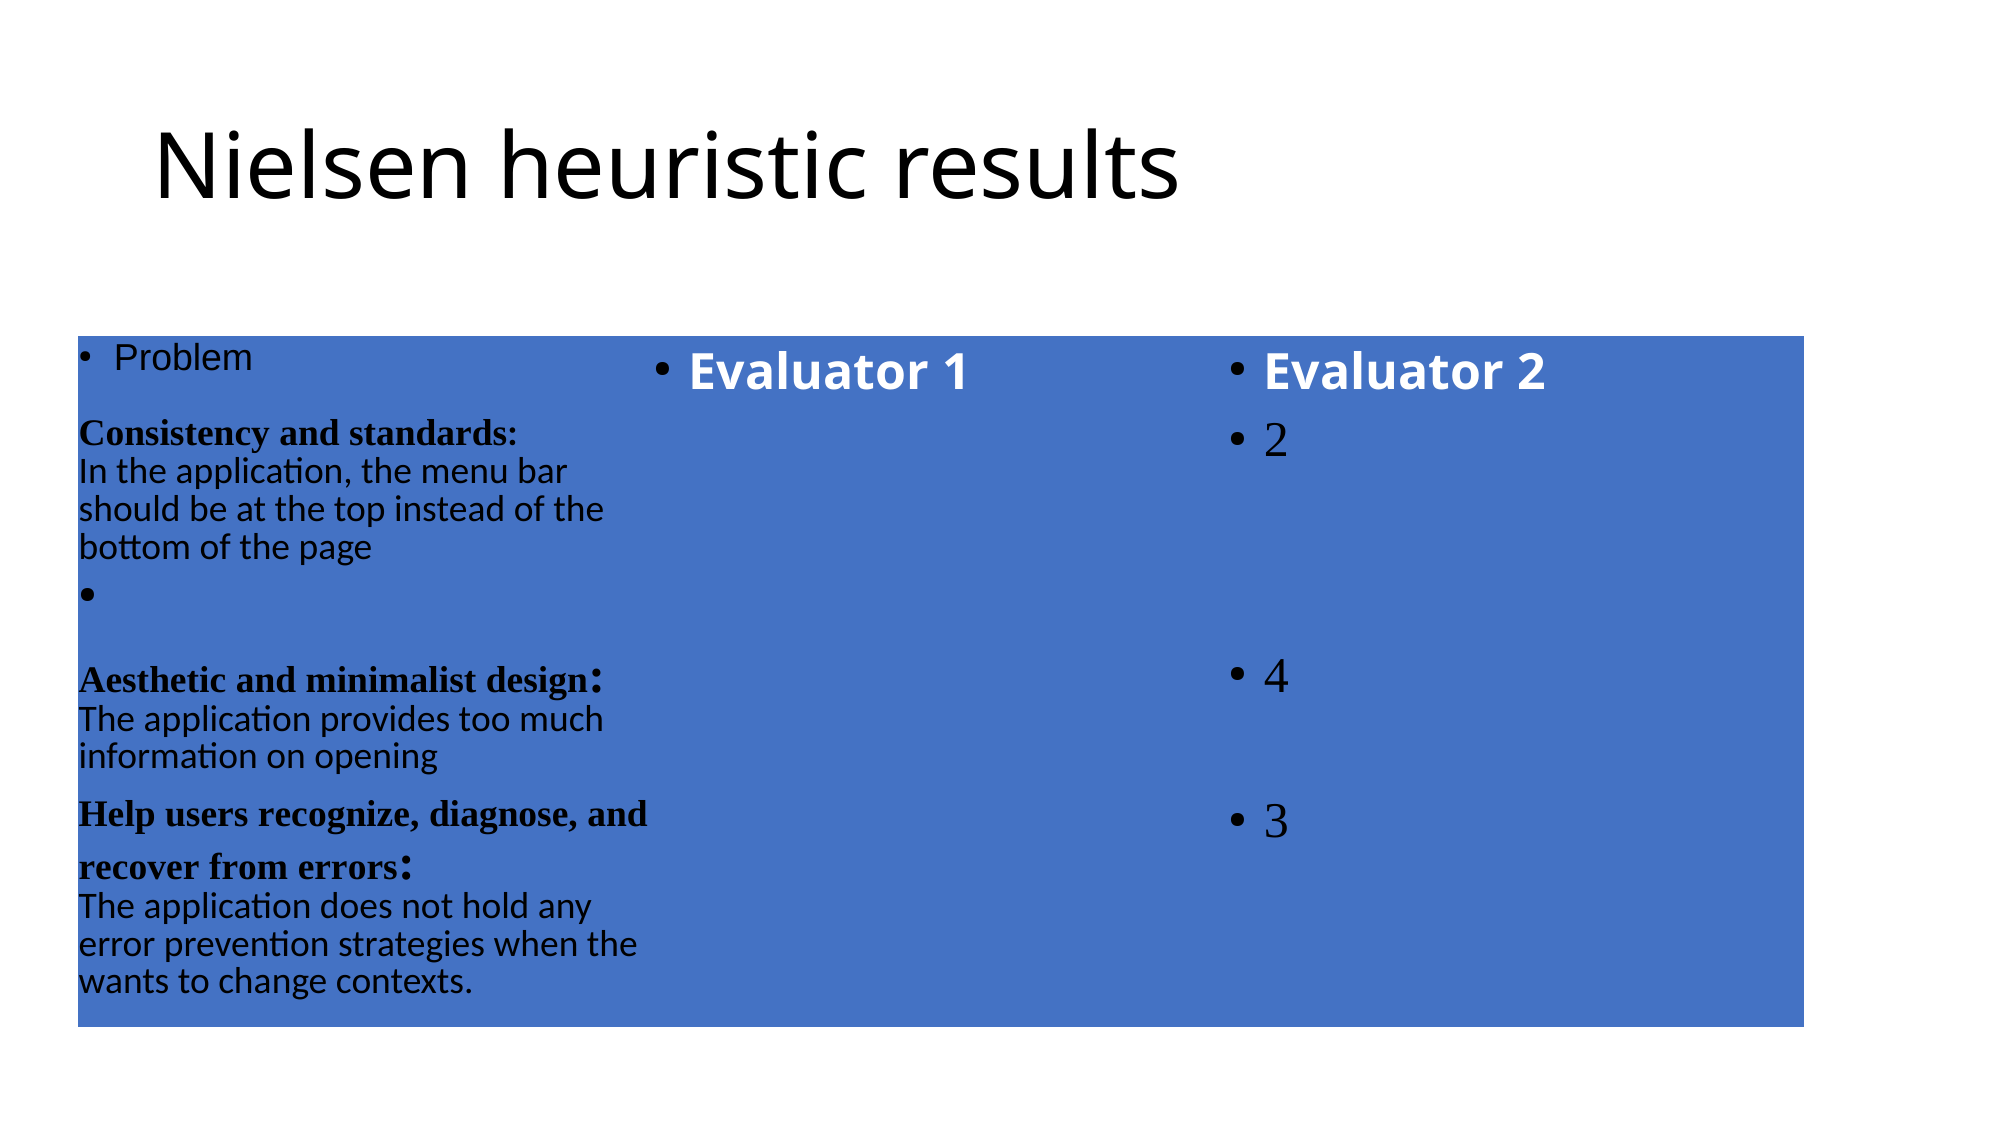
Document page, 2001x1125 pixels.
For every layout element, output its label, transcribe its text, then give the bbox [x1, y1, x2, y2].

table_cell [654, 648, 1229, 793]
table_cell 3 [1229, 793, 1804, 1027]
table_cell Help users recognize, diagnose, and recover from errors: The application does not hold any error prevention strategies when the wants to change contexts. [78, 793, 654, 1027]
table_header Evaluator 1 [654, 336, 1229, 412]
table_cell 4 [1229, 648, 1804, 793]
table_header Problem [78, 336, 654, 412]
title Nielsen heuristic results [137, 59, 1863, 278]
table_cell [654, 412, 1229, 648]
table_cell [654, 793, 1229, 1027]
table_cell Consistency and standards: In the application, the menu bar should be at the top instead of the bottom of the page [78, 412, 654, 648]
table_cell Aesthetic and minimalist design: The application provides too much information on opening [78, 648, 654, 793]
table_cell 2 [1229, 412, 1804, 648]
table_header Evaluator 2 [1229, 336, 1804, 412]
